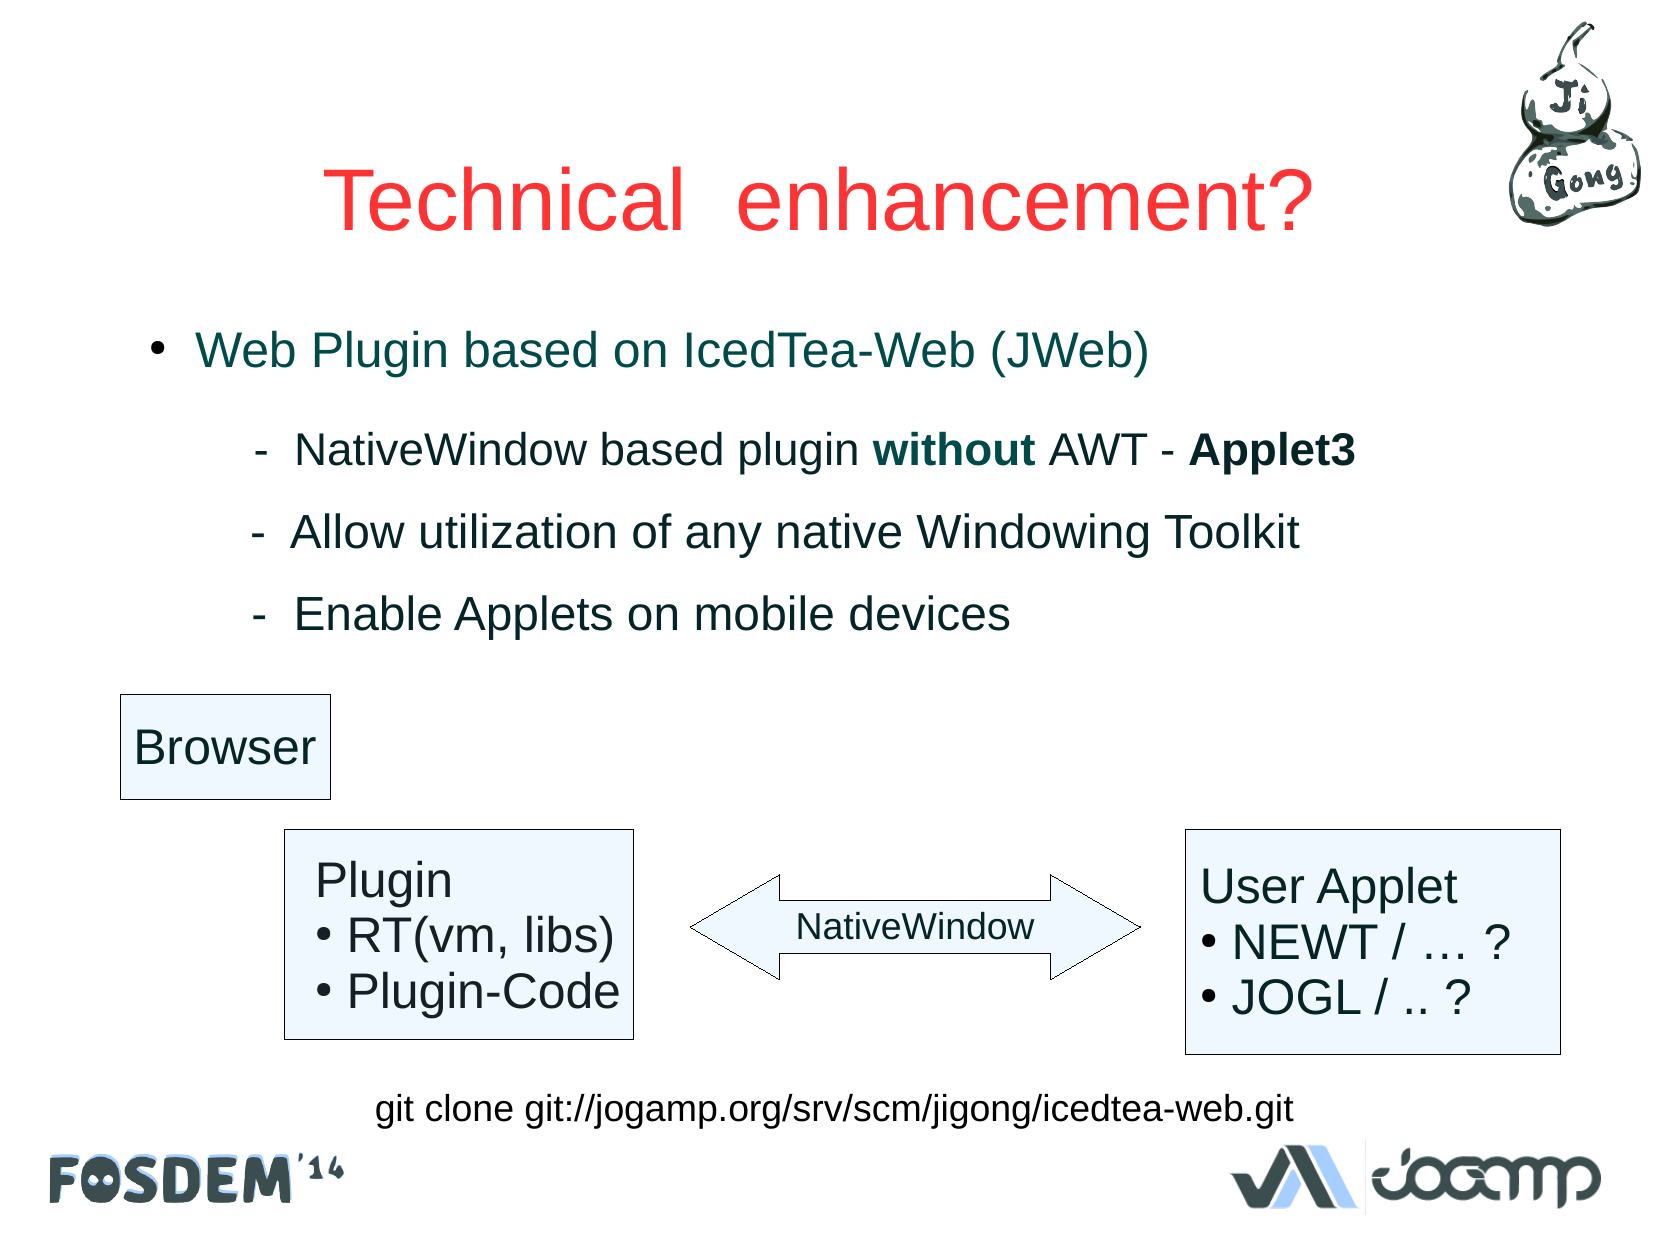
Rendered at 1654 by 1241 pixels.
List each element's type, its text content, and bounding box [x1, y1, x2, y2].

picture [1228, 1141, 1601, 1215]
title Technical enhancement? [66, 130, 1573, 269]
text_box [284, 829, 634, 1040]
text_box git clone git://jogamp.org/srv/scm/jigong/icedtea-web.git [360, 1080, 1654, 1141]
text_box NativeWindow [690, 874, 1141, 980]
text_box - Enable Applets on mobile devices [223, 579, 1139, 648]
text_box Browser [120, 694, 331, 800]
picture [1425, 19, 1654, 228]
text_box - NativeWindow based plugin without AWT - Applet3 [225, 416, 1471, 489]
text_box User Applet NEWT / … ? JOGL / .. ? [1185, 829, 1561, 1055]
text_box - Allow utilization of any native Windowing Toolkit [222, 497, 1408, 567]
text_box Web Plugin based on IcedTea-Web (JWeb) [134, 314, 1166, 386]
picture [0, 914, 400, 1241]
